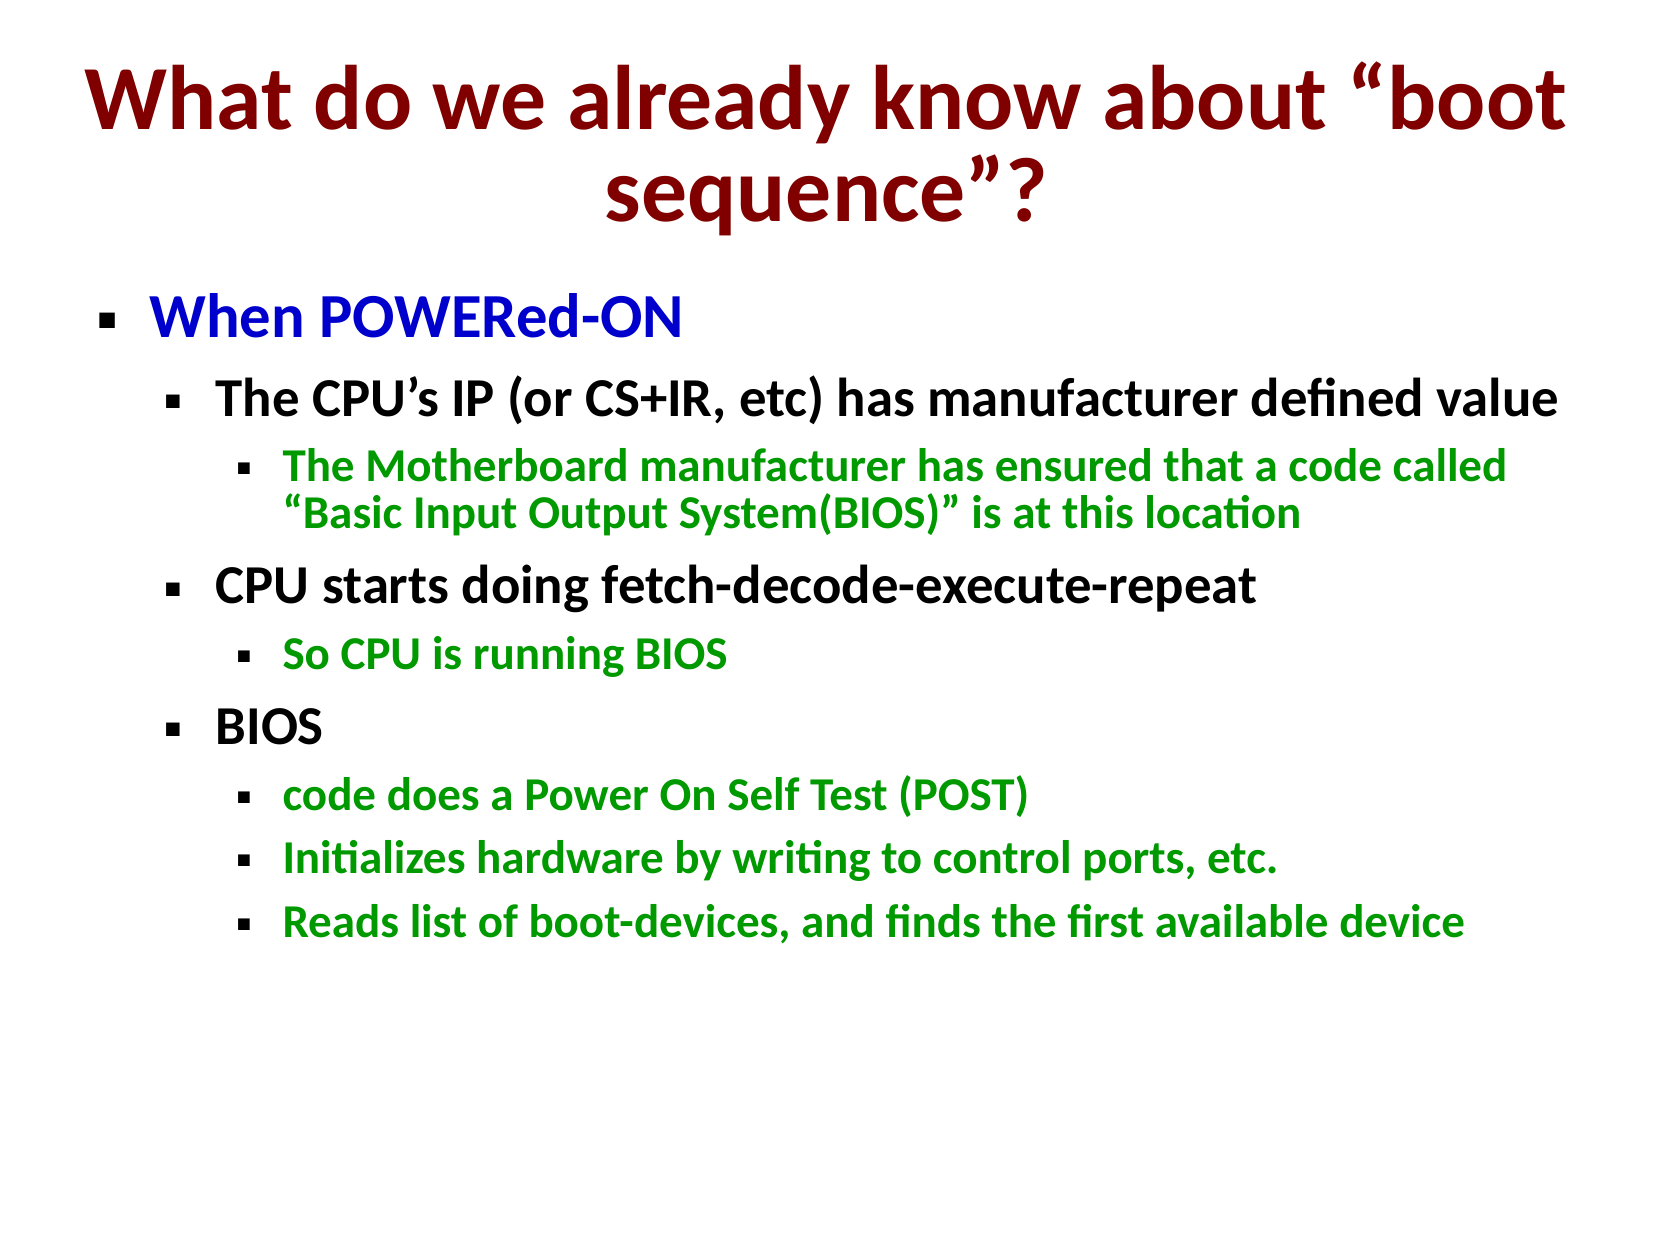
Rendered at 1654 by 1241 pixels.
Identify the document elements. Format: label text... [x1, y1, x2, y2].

list When POWERed-ON The CPU’s IP (or CS+IR, etc) has manufacturer defined value The Motherboard manufacturer has ensured that a code called “Basic Input Output System(BIOS)” is at this location CPU starts doing fetch-decode-execute-repeat So CPU is running BIOS BIOS code does a Power On Self Test (POST) Initializes hardware by writing to control ports, etc. Reads list of boot-devices, and finds the first available device [82, 290, 1571, 1010]
title What do we already know about “boot sequence”? [82, 49, 1571, 257]
